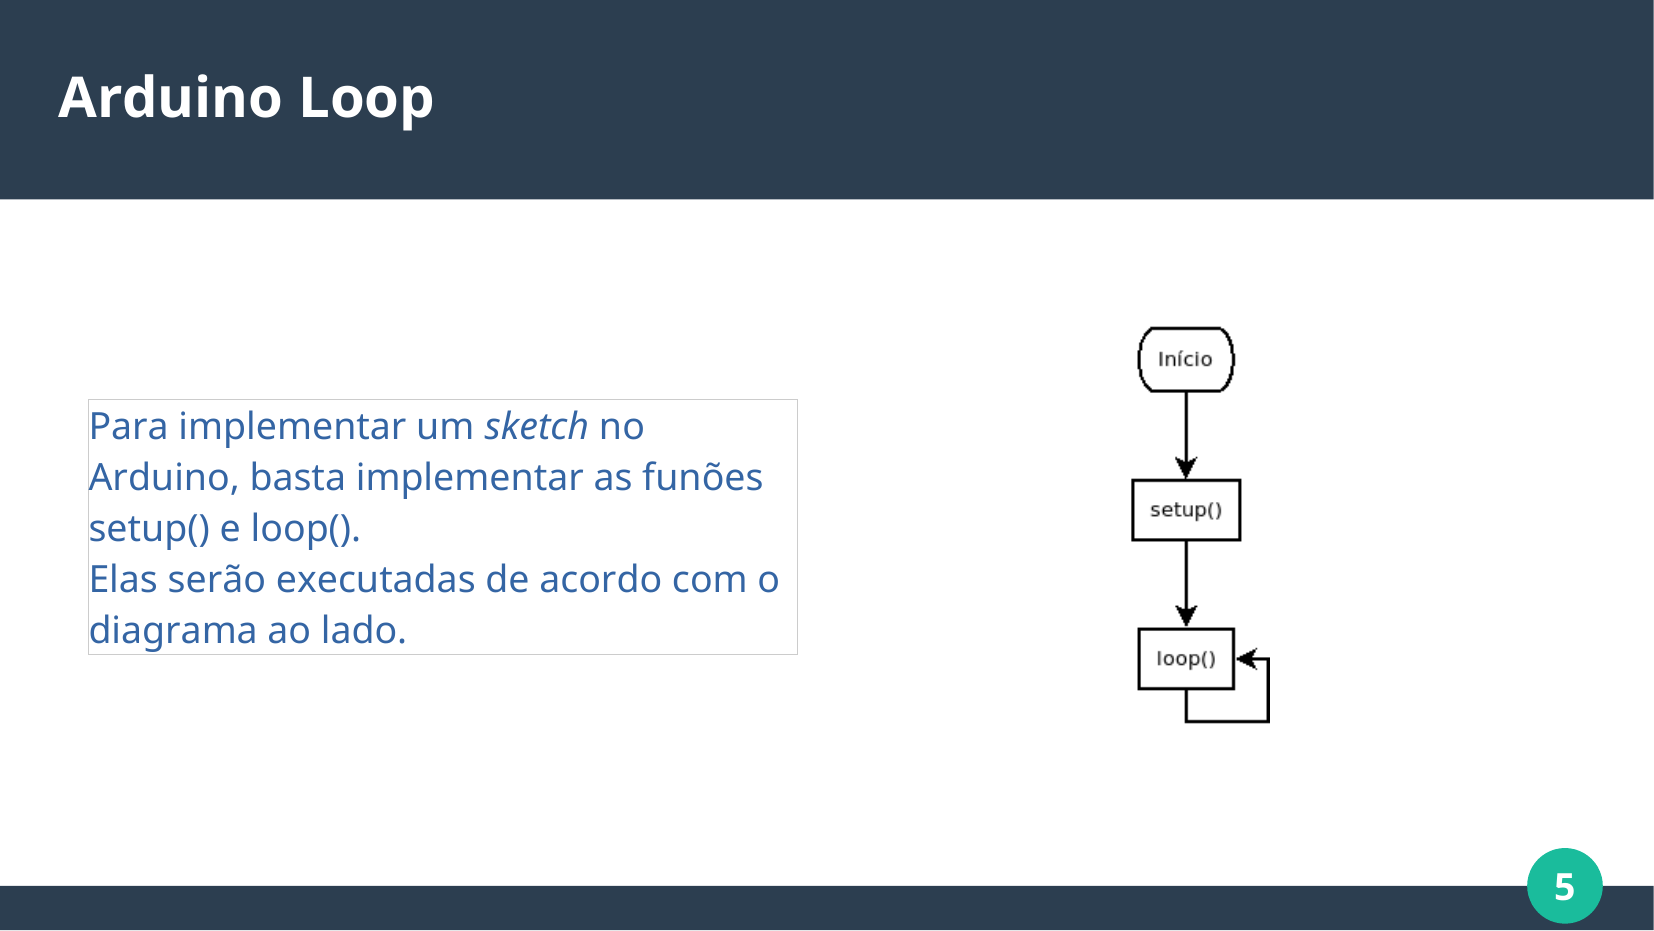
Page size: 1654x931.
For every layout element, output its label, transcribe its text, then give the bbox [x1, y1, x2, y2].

picture [1130, 324, 1270, 725]
text_box Para implementar um sketch no Arduino, basta implementar as funões setup() e loop(). Elas serão executadas de acordo com o diagrama ao lado. [88, 399, 798, 618]
title Arduino Loop [59, 37, 1595, 155]
